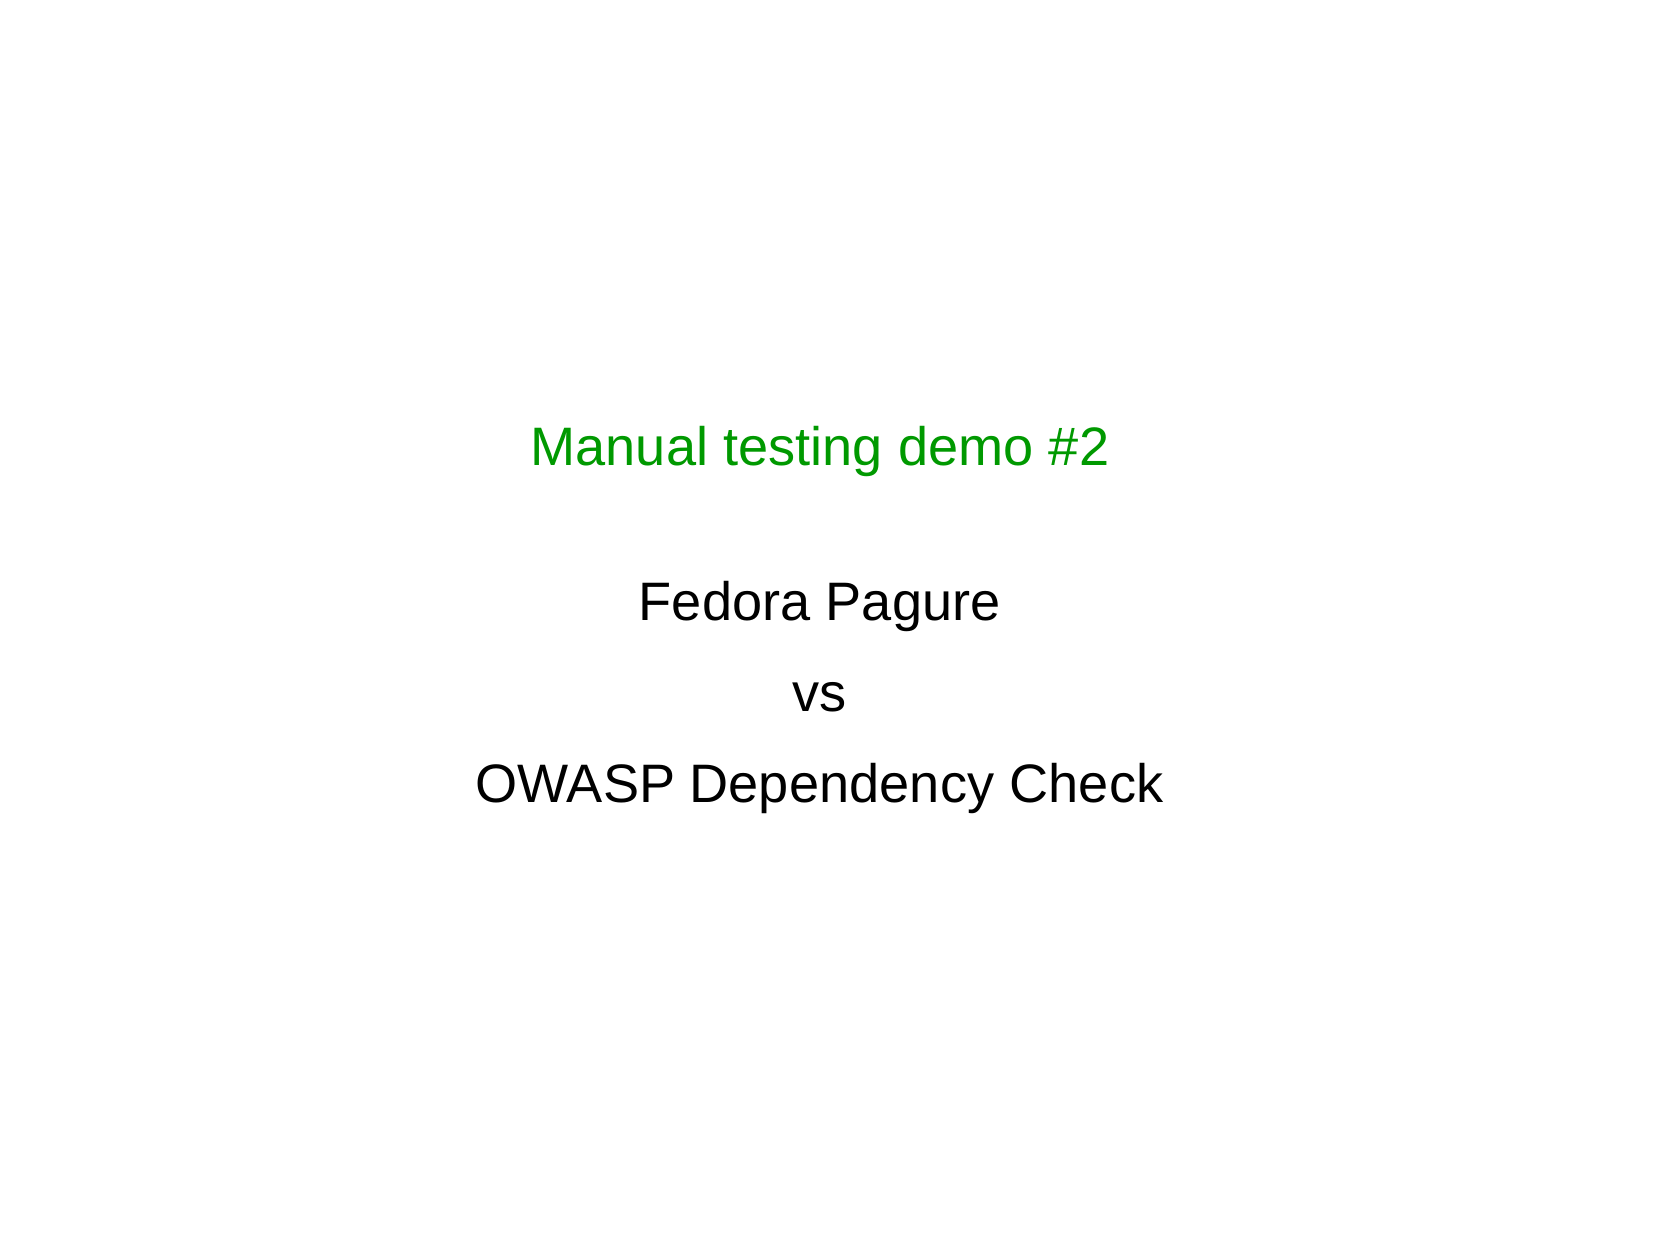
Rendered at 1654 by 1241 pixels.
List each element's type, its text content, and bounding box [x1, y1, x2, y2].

text_box Manual testing demo #2 Fedora Pagure vs OWASP Dependency Check [460, 408, 1193, 832]
